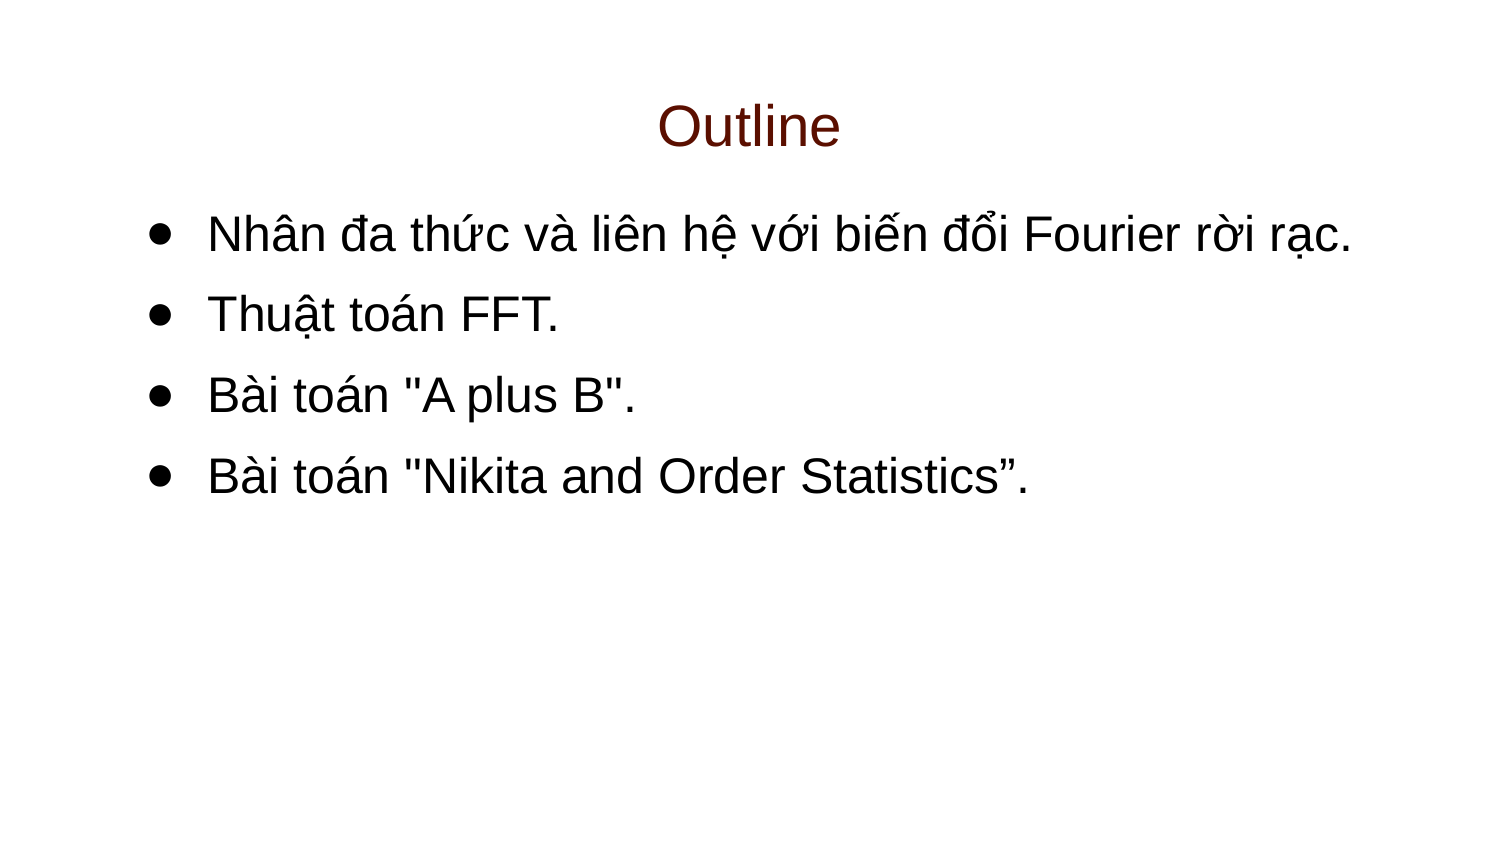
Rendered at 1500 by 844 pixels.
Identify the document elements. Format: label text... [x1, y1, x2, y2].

text_box Nhân đa thức và liên hệ với biến đổi Fourier rời rạc. Thuật toán FFT. Bài toán "A plus B". Bài toán "Nikita and Order Statistics”. [117, 186, 1383, 746]
title Outline [51, 72, 1449, 167]
